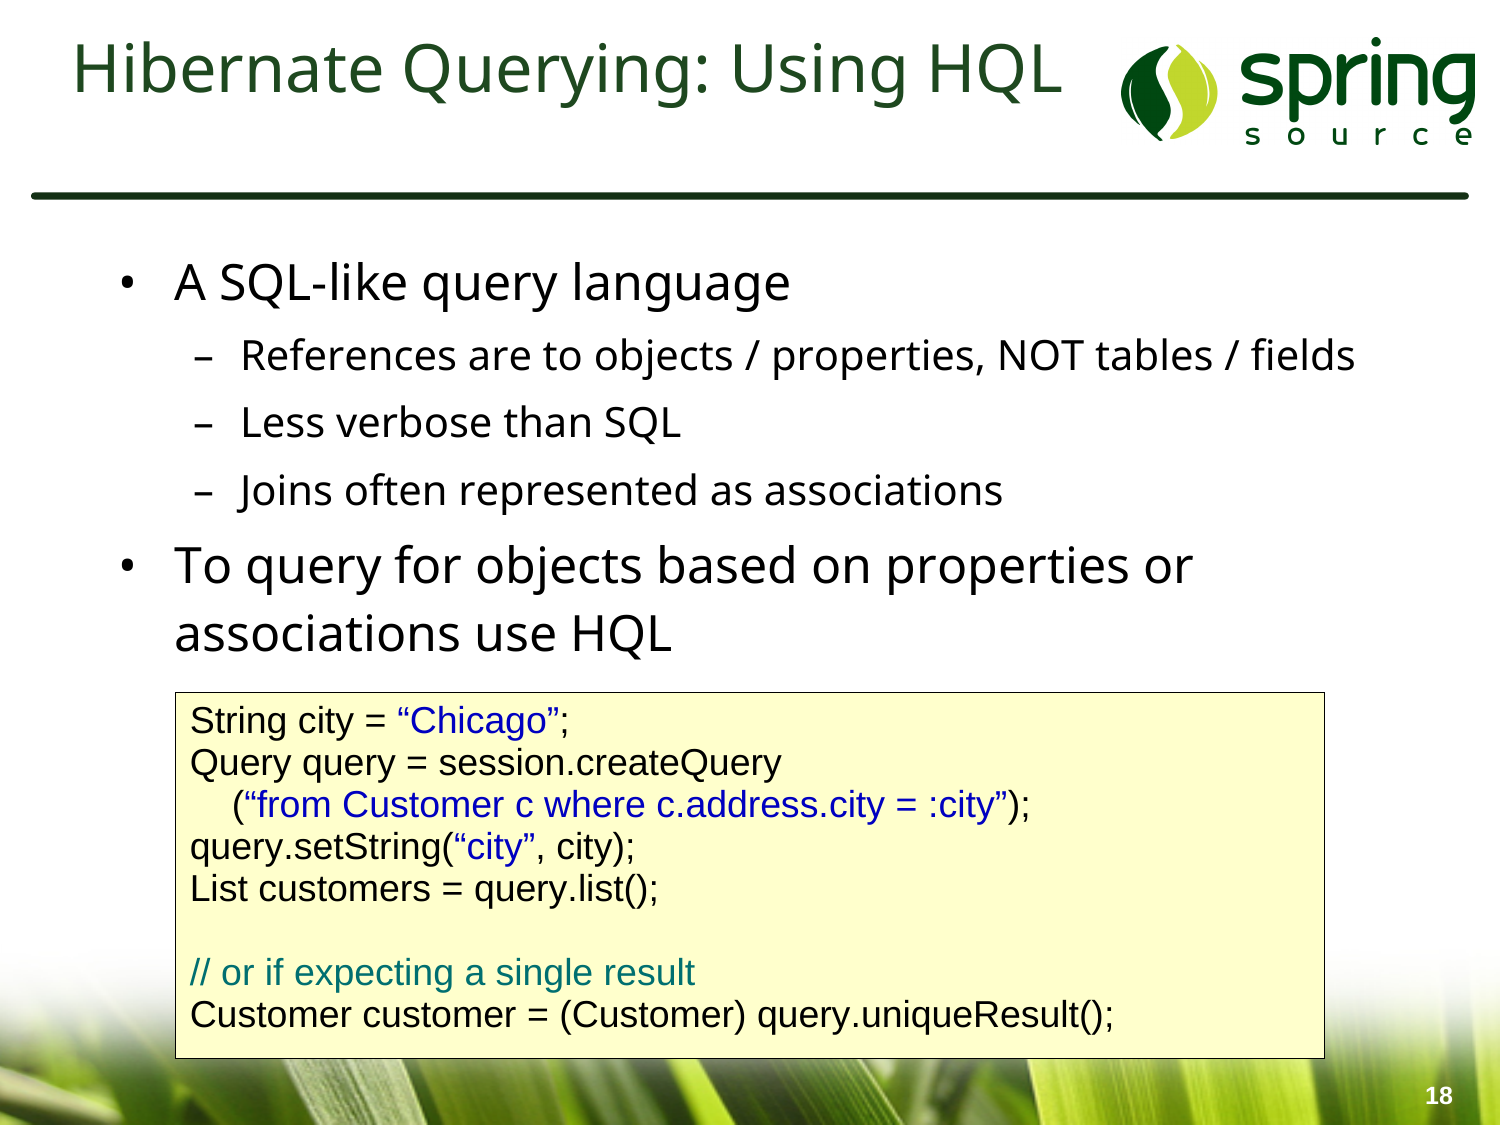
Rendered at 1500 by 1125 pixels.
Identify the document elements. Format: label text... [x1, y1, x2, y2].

list A SQL-like query language References are to objects / properties, NOT tables / fields Less verbose than SQL Joins often represented as associations To query for objects based on properties or associations use HQL [103, 239, 1394, 775]
title Hibernate Querying: Using HQL [56, 13, 1089, 191]
text_box String city = “Chicago”; Query query = session.createQuery (“from Customer c where c.address.city = :city”); query.setString(“city”, city); List customers = query.list(); // or if expecting a single result Customer customer = (Customer) query.uniqueResult(); [175, 775, 1325, 1059]
picture [0, 944, 1500, 1125]
picture [1121, 37, 1475, 145]
